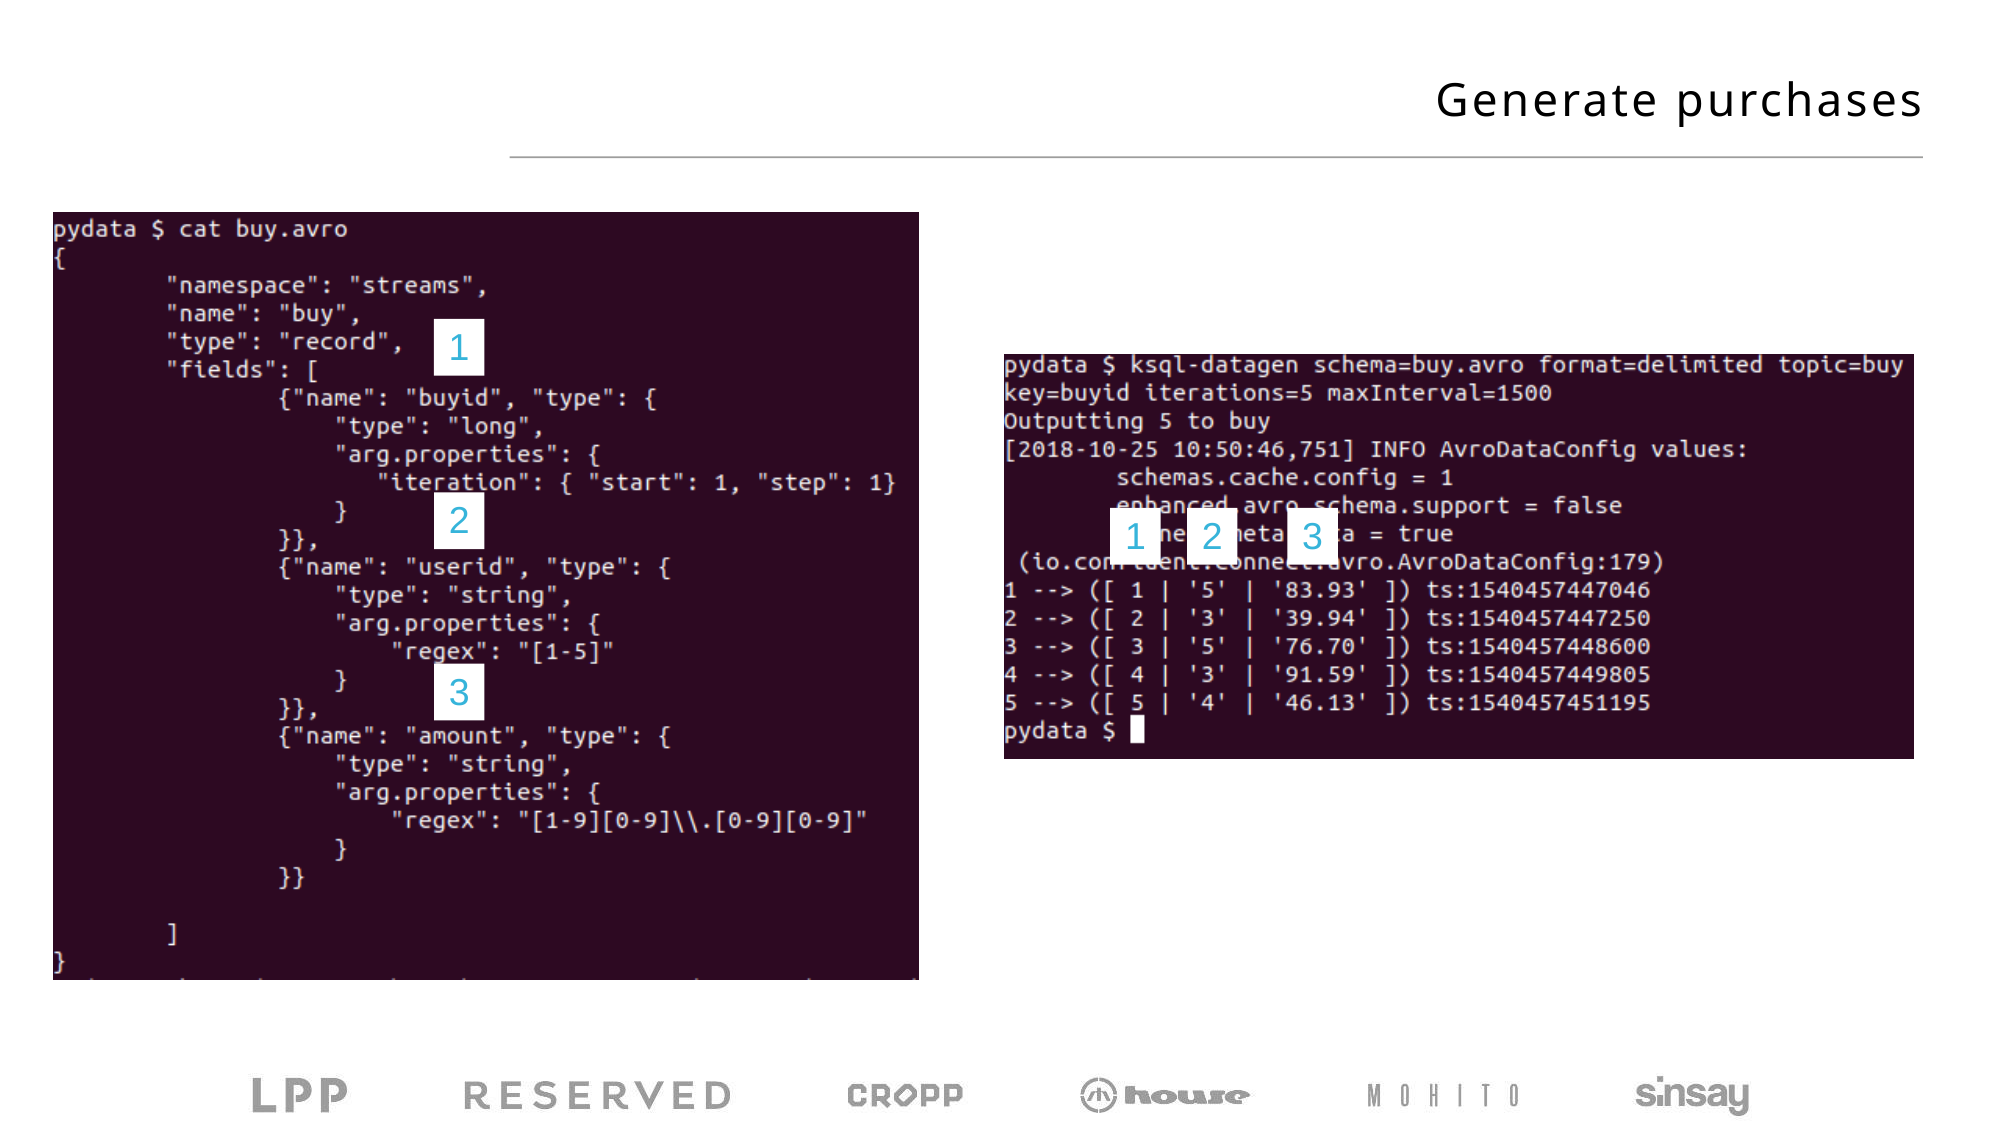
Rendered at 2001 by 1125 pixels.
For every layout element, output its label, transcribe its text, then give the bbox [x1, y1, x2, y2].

text_box 2 [1187, 507, 1238, 565]
text_box 1 [433, 318, 485, 376]
picture [0, 1065, 2000, 1125]
picture [53, 212, 919, 980]
text_box 2 [434, 492, 485, 550]
picture [1004, 354, 1914, 759]
text_box 1 [1110, 507, 1161, 565]
title Generate purchases [421, 57, 1923, 159]
text_box 3 [434, 663, 485, 721]
text_box 3 [1287, 507, 1338, 565]
